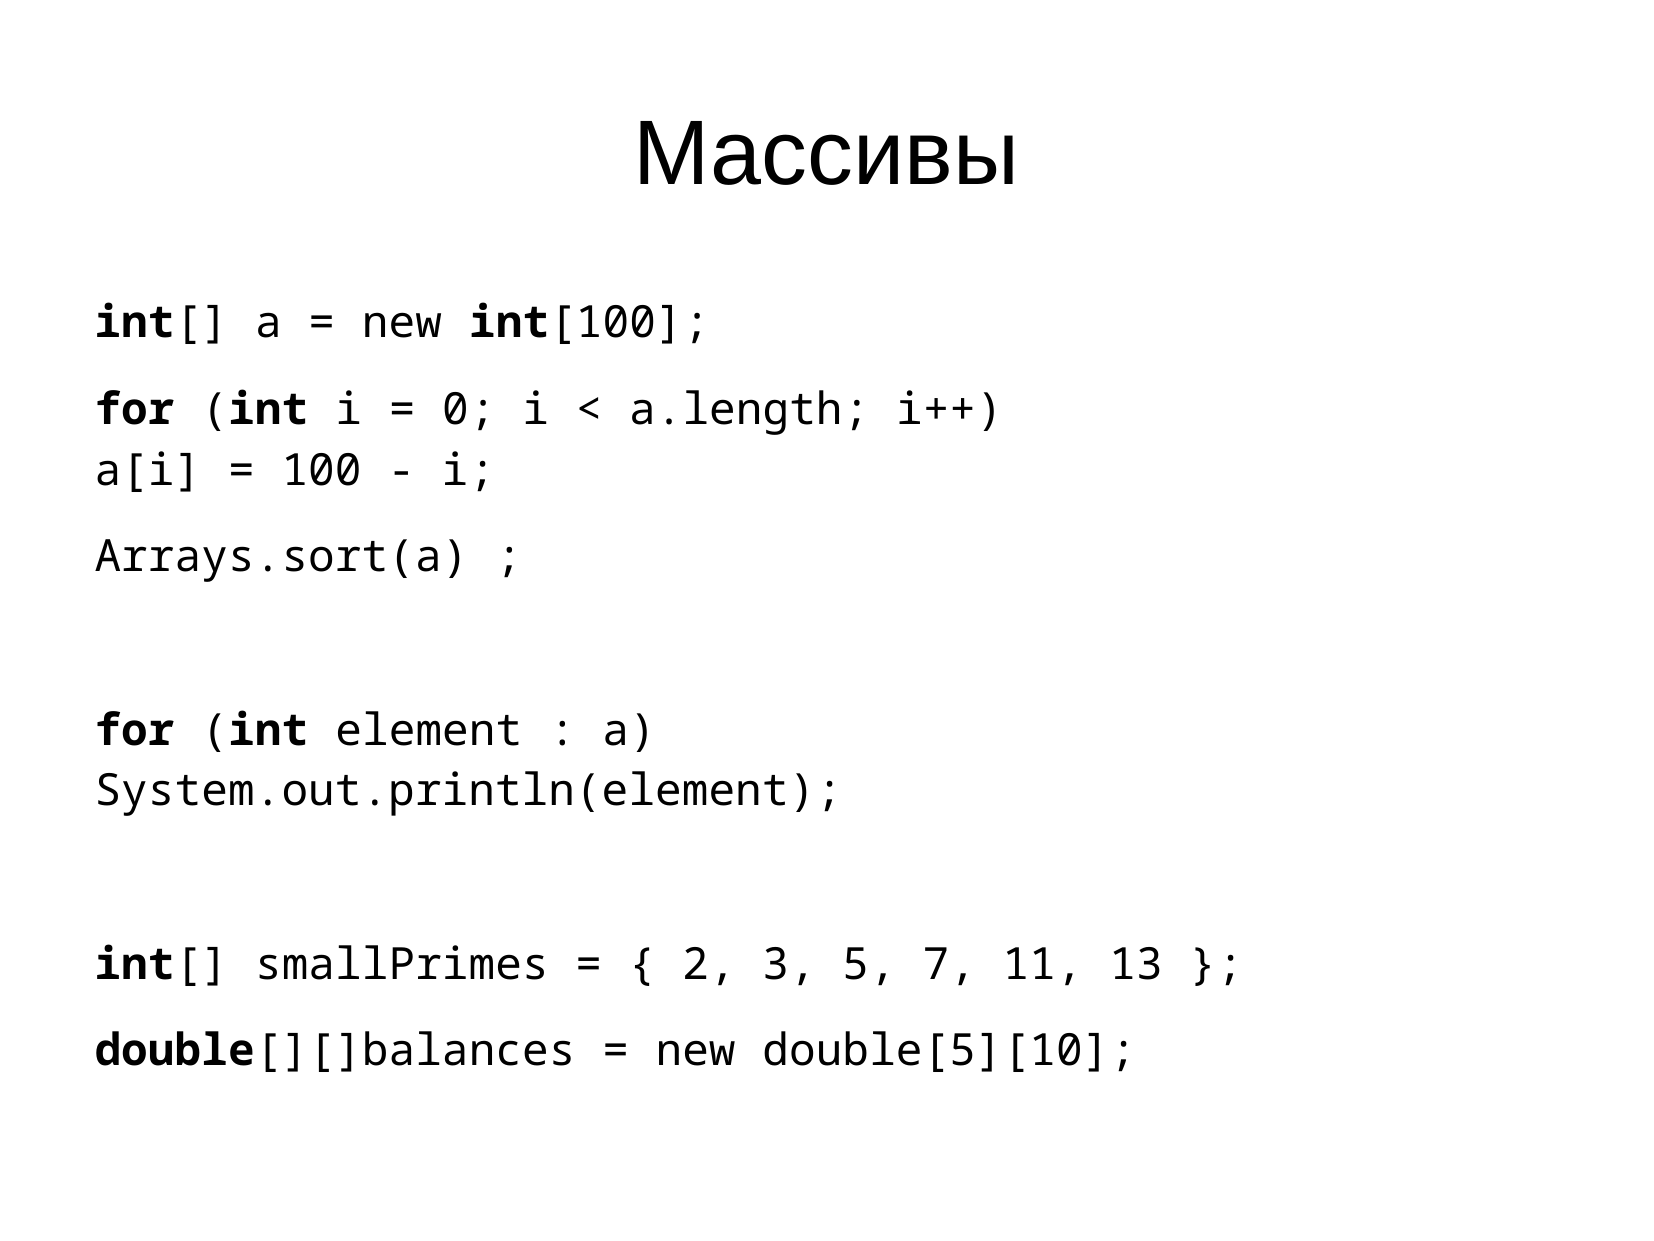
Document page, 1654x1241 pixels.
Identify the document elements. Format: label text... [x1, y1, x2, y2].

list int[] a = new int[100]; for (int i = 0; i < a.length; i++) a[i] = 100 - i; Arrays.sort(a) ; for (int element : a) System.out.println(element); int[] smallPrimes = { 2, 3, 5, 7, 11, 13 }; double[][]balances = new double[5][10]; [82, 290, 1571, 1087]
title Массивы [82, 49, 1571, 257]
